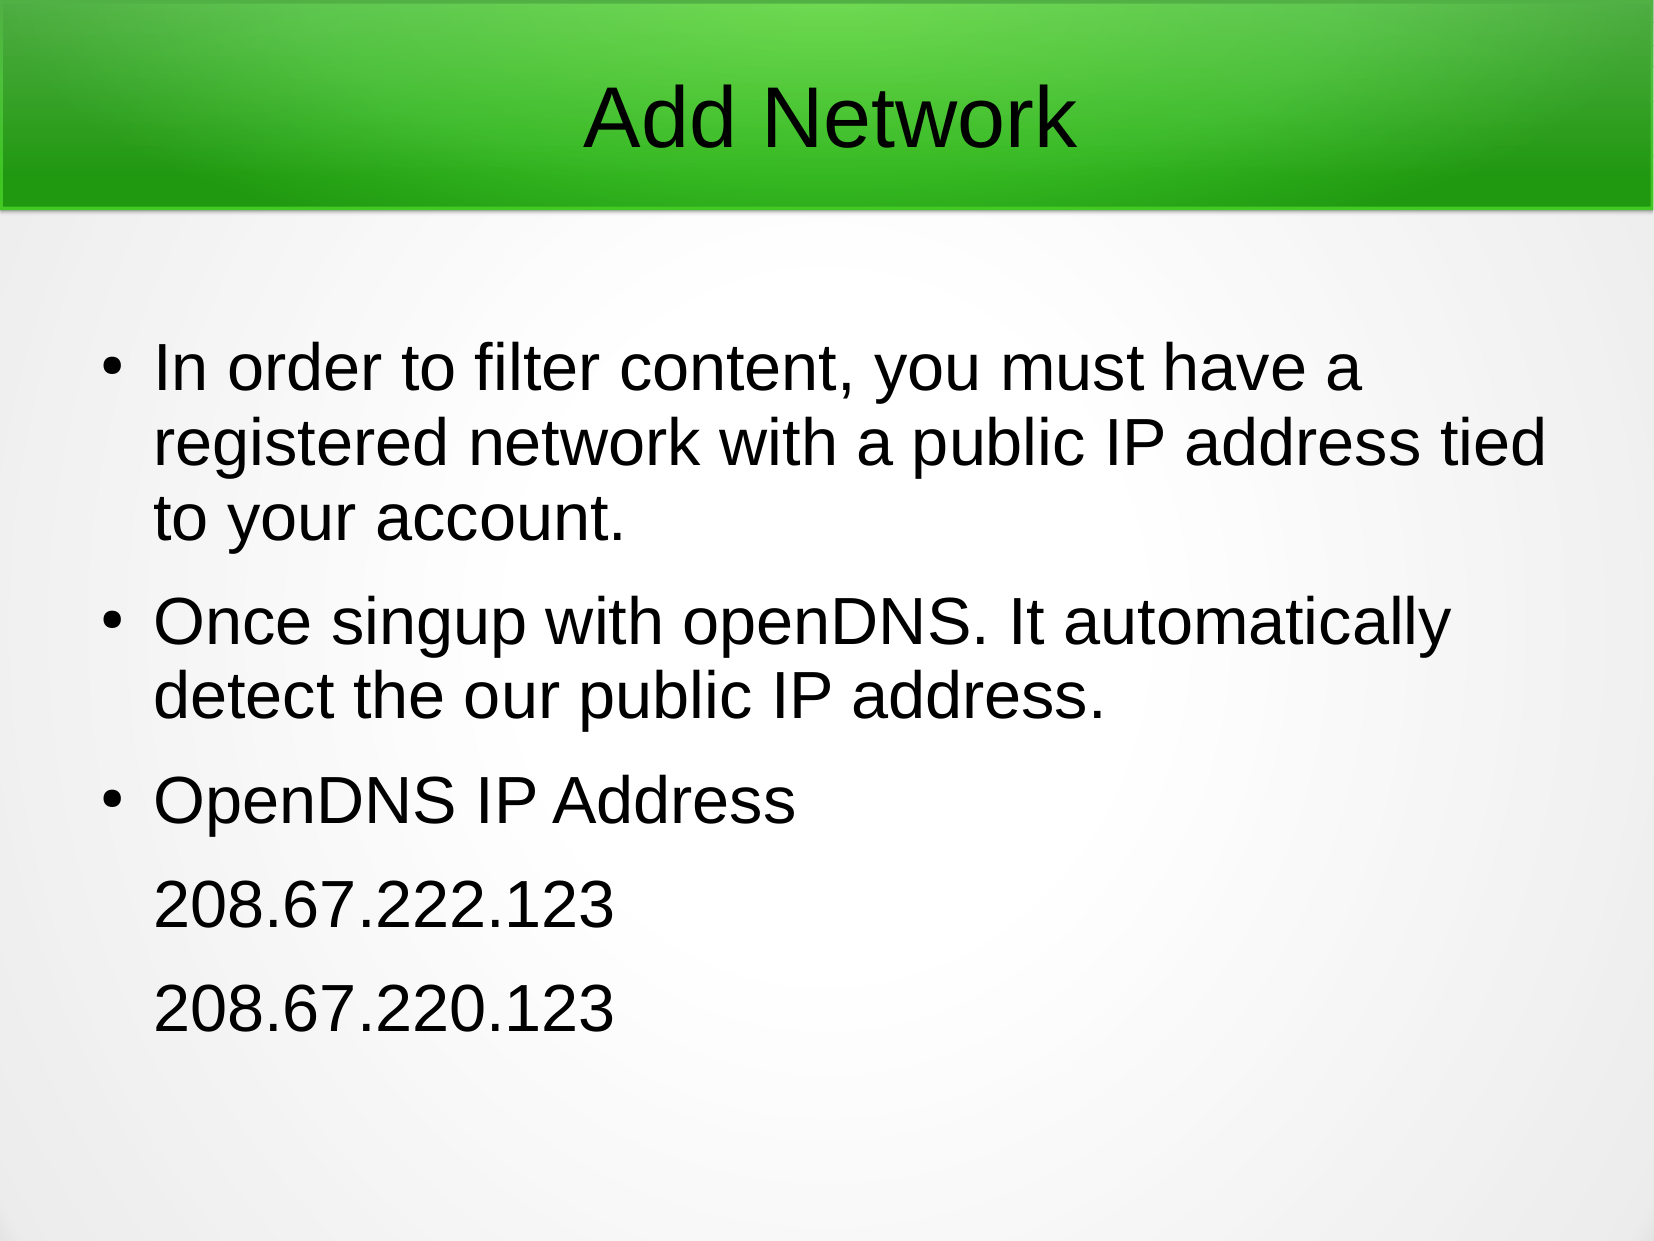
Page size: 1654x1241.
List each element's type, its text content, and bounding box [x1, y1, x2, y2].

list In order to filter content, you must have a registered network with a public IP address tied to your account. Once singup with openDNS. It automatically detect the our public IP address. OpenDNS IP Address 208.67.222.123 208.67.220.123 [82, 330, 1576, 1126]
title Add Network [86, 0, 1576, 236]
